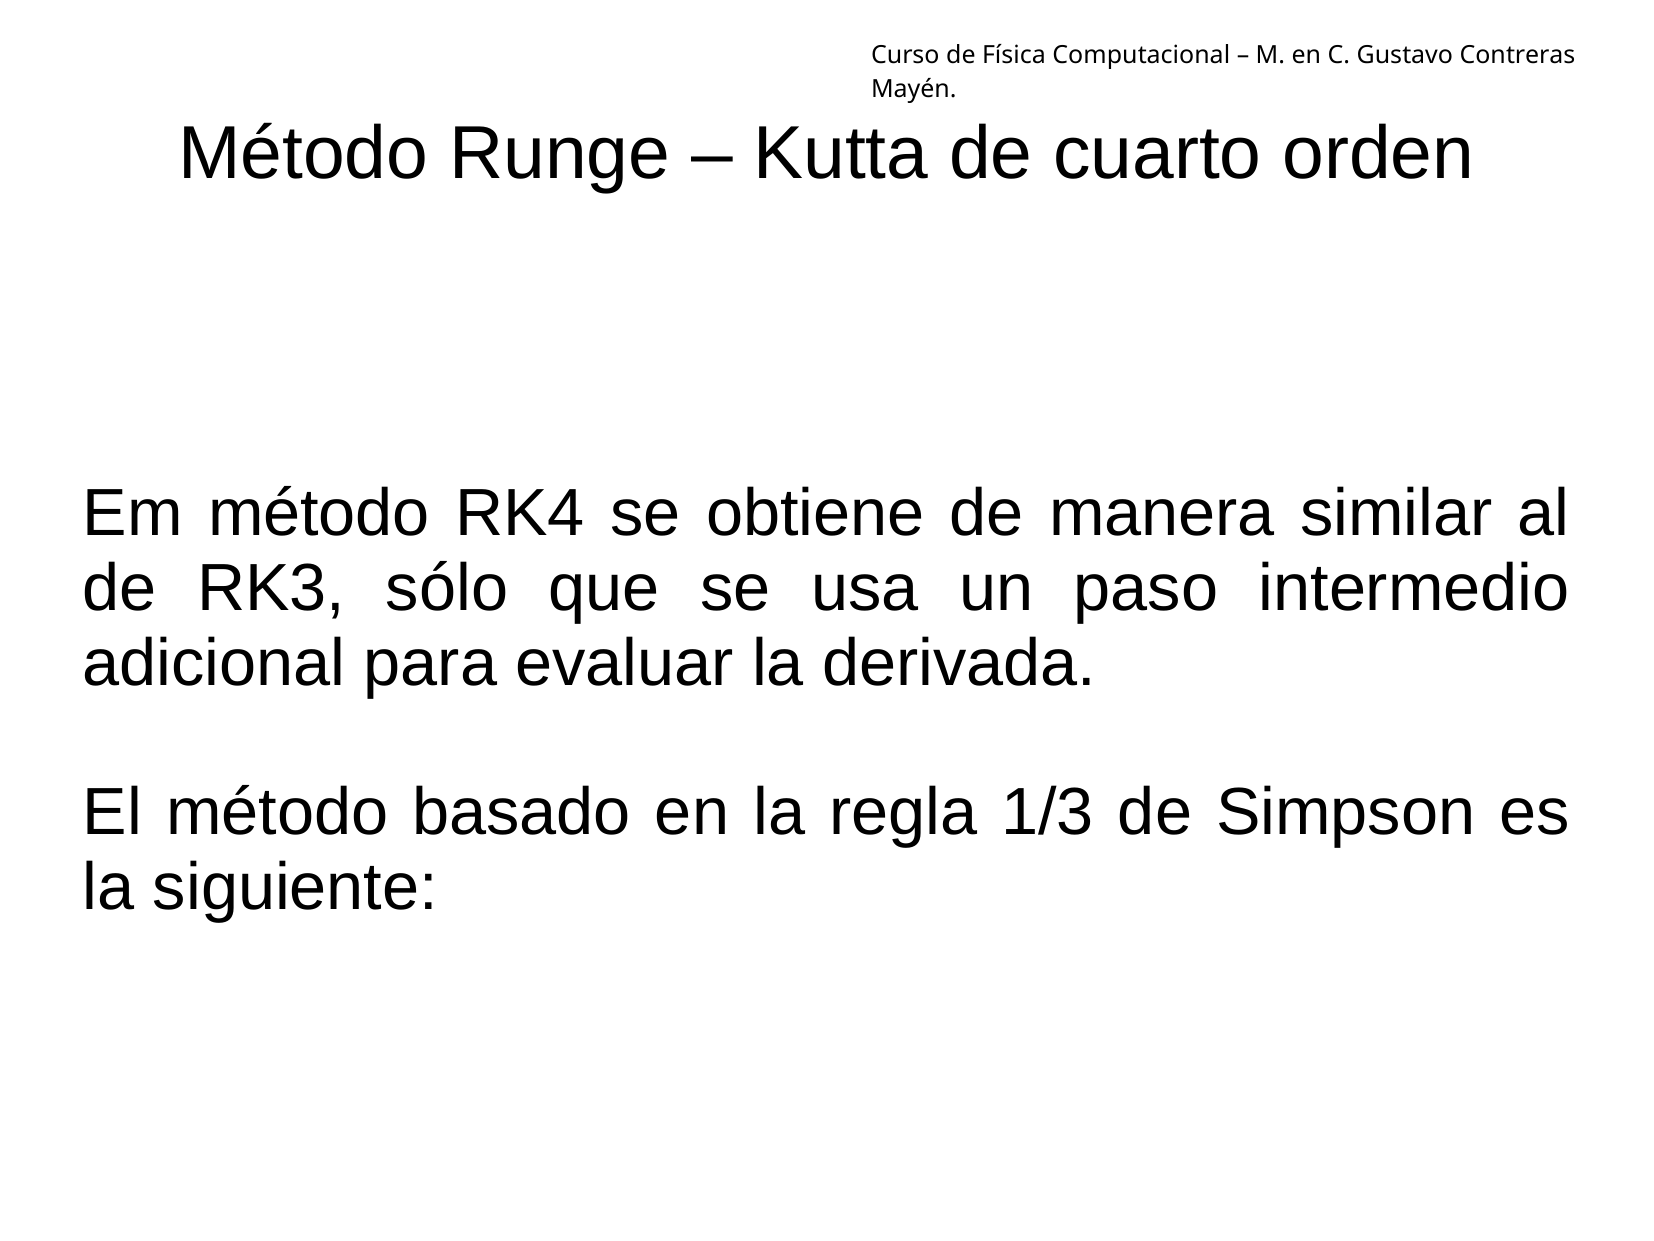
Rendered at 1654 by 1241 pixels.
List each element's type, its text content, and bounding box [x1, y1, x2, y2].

subtitle Em método RK4 se obtiene de manera similar al de RK3, sólo que se usa un paso intermedio adicional para evaluar la derivada. El método basado en la regla 1/3 de Simpson es la siguiente: [82, 290, 1571, 1109]
title Método Runge – Kutta de cuarto orden [82, 49, 1571, 257]
